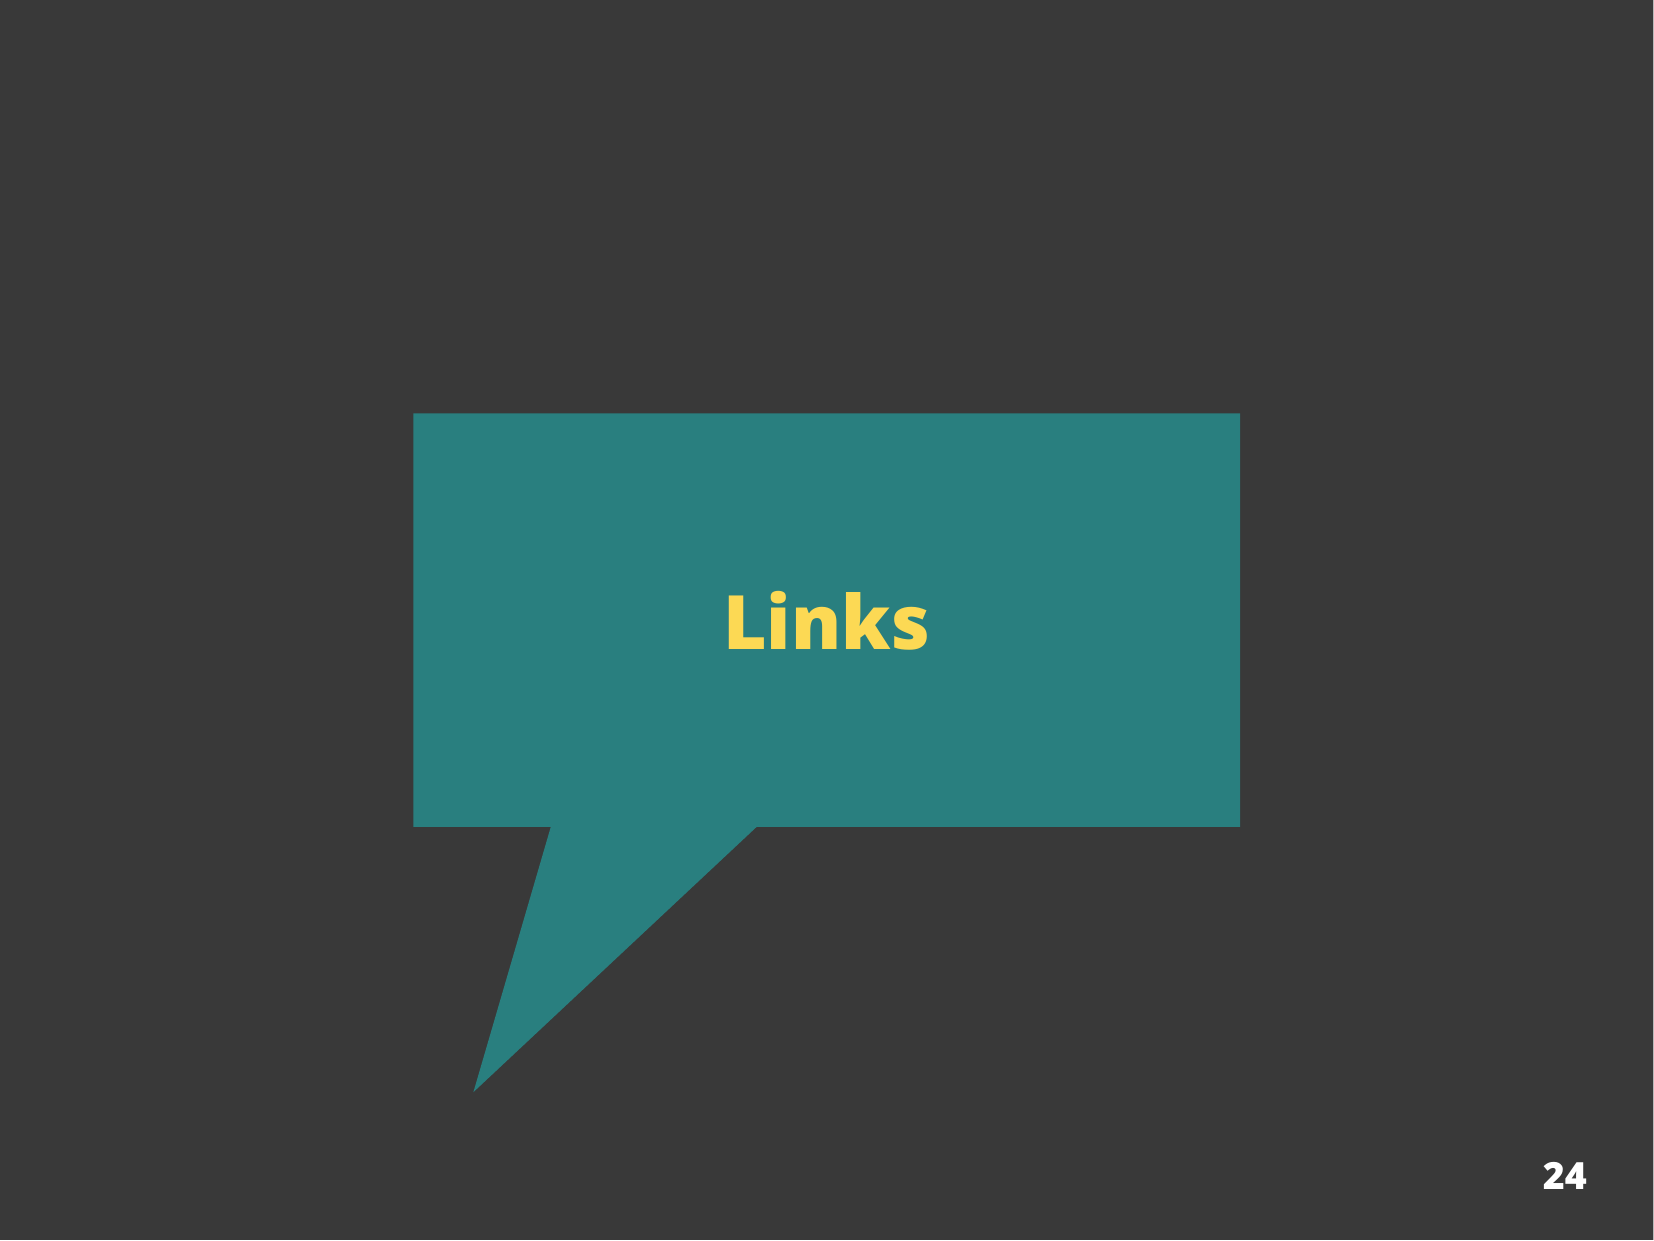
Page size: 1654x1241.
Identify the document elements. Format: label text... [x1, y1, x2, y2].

title Links [442, 442, 1211, 798]
